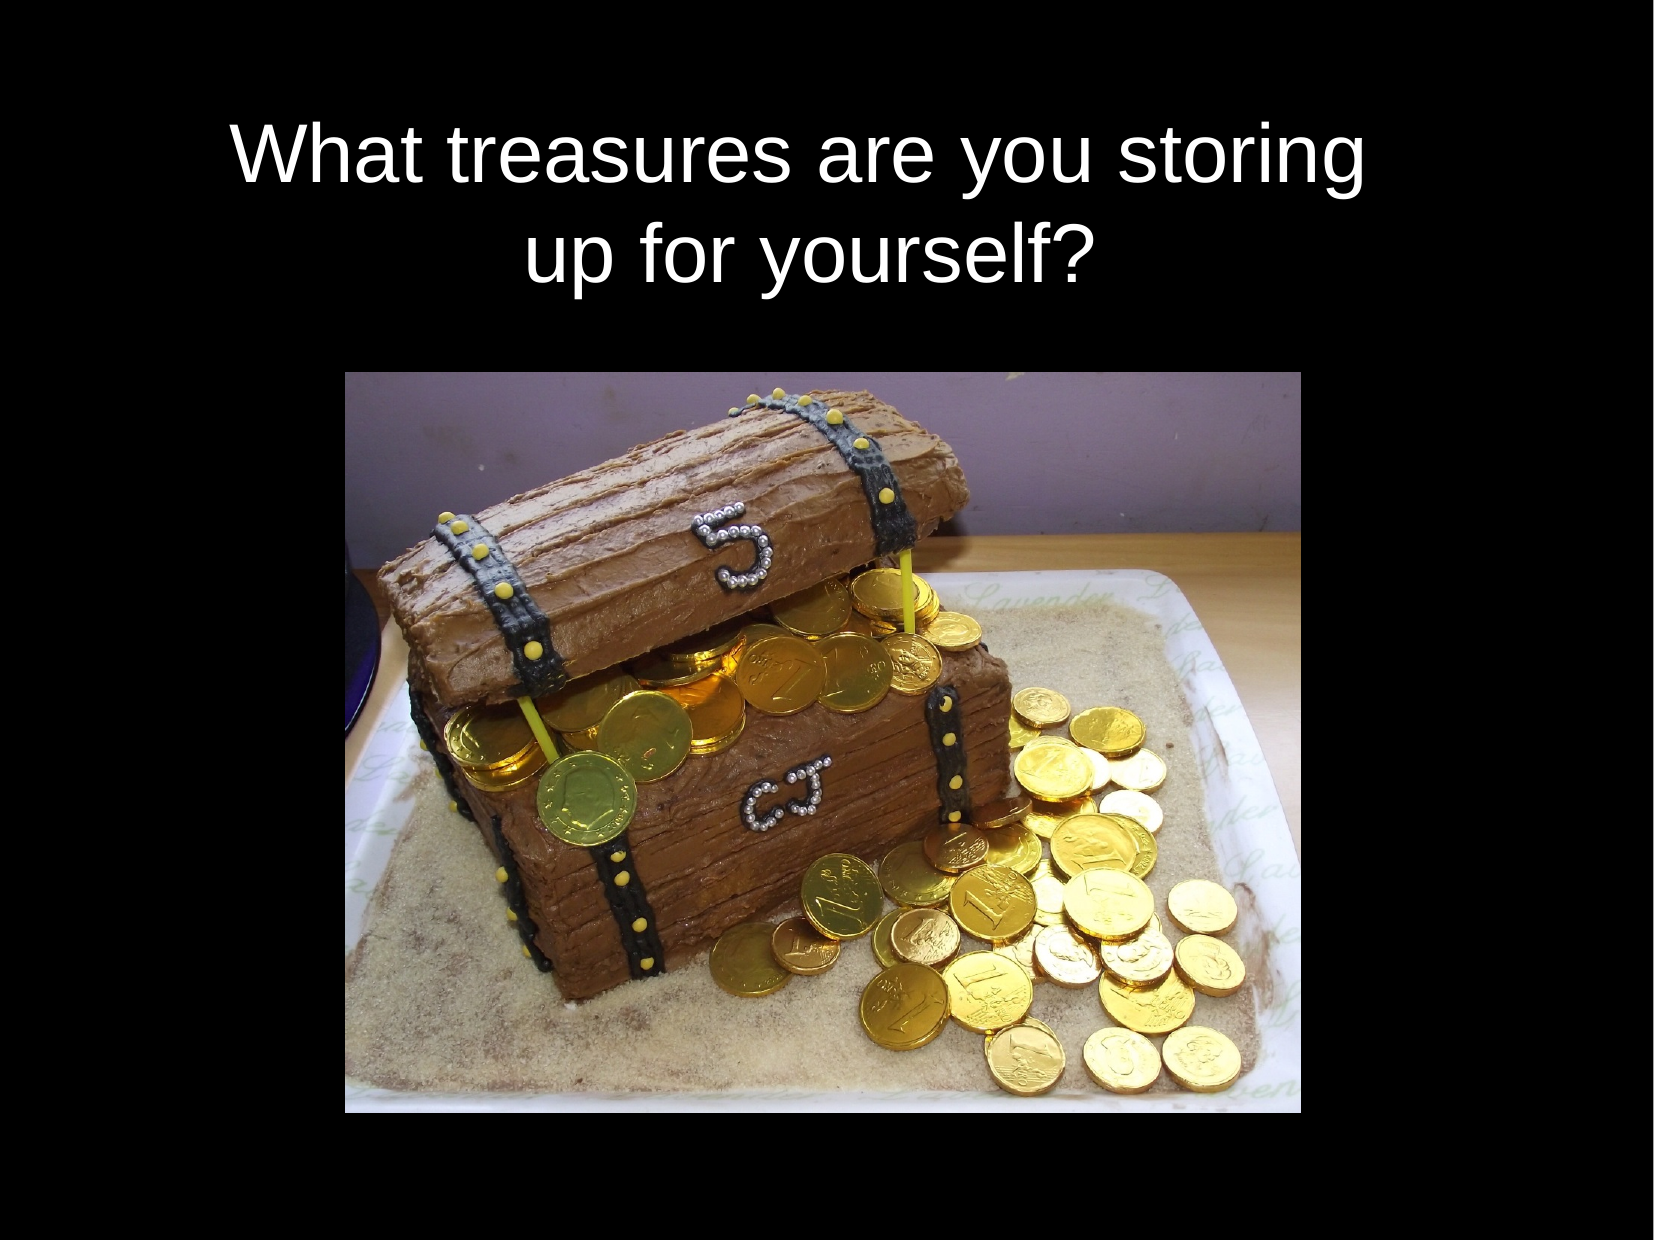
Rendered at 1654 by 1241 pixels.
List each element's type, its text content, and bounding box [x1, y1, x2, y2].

picture [345, 372, 1301, 1113]
title What treasures are you storing up for yourself? [0, 3, 1622, 395]
